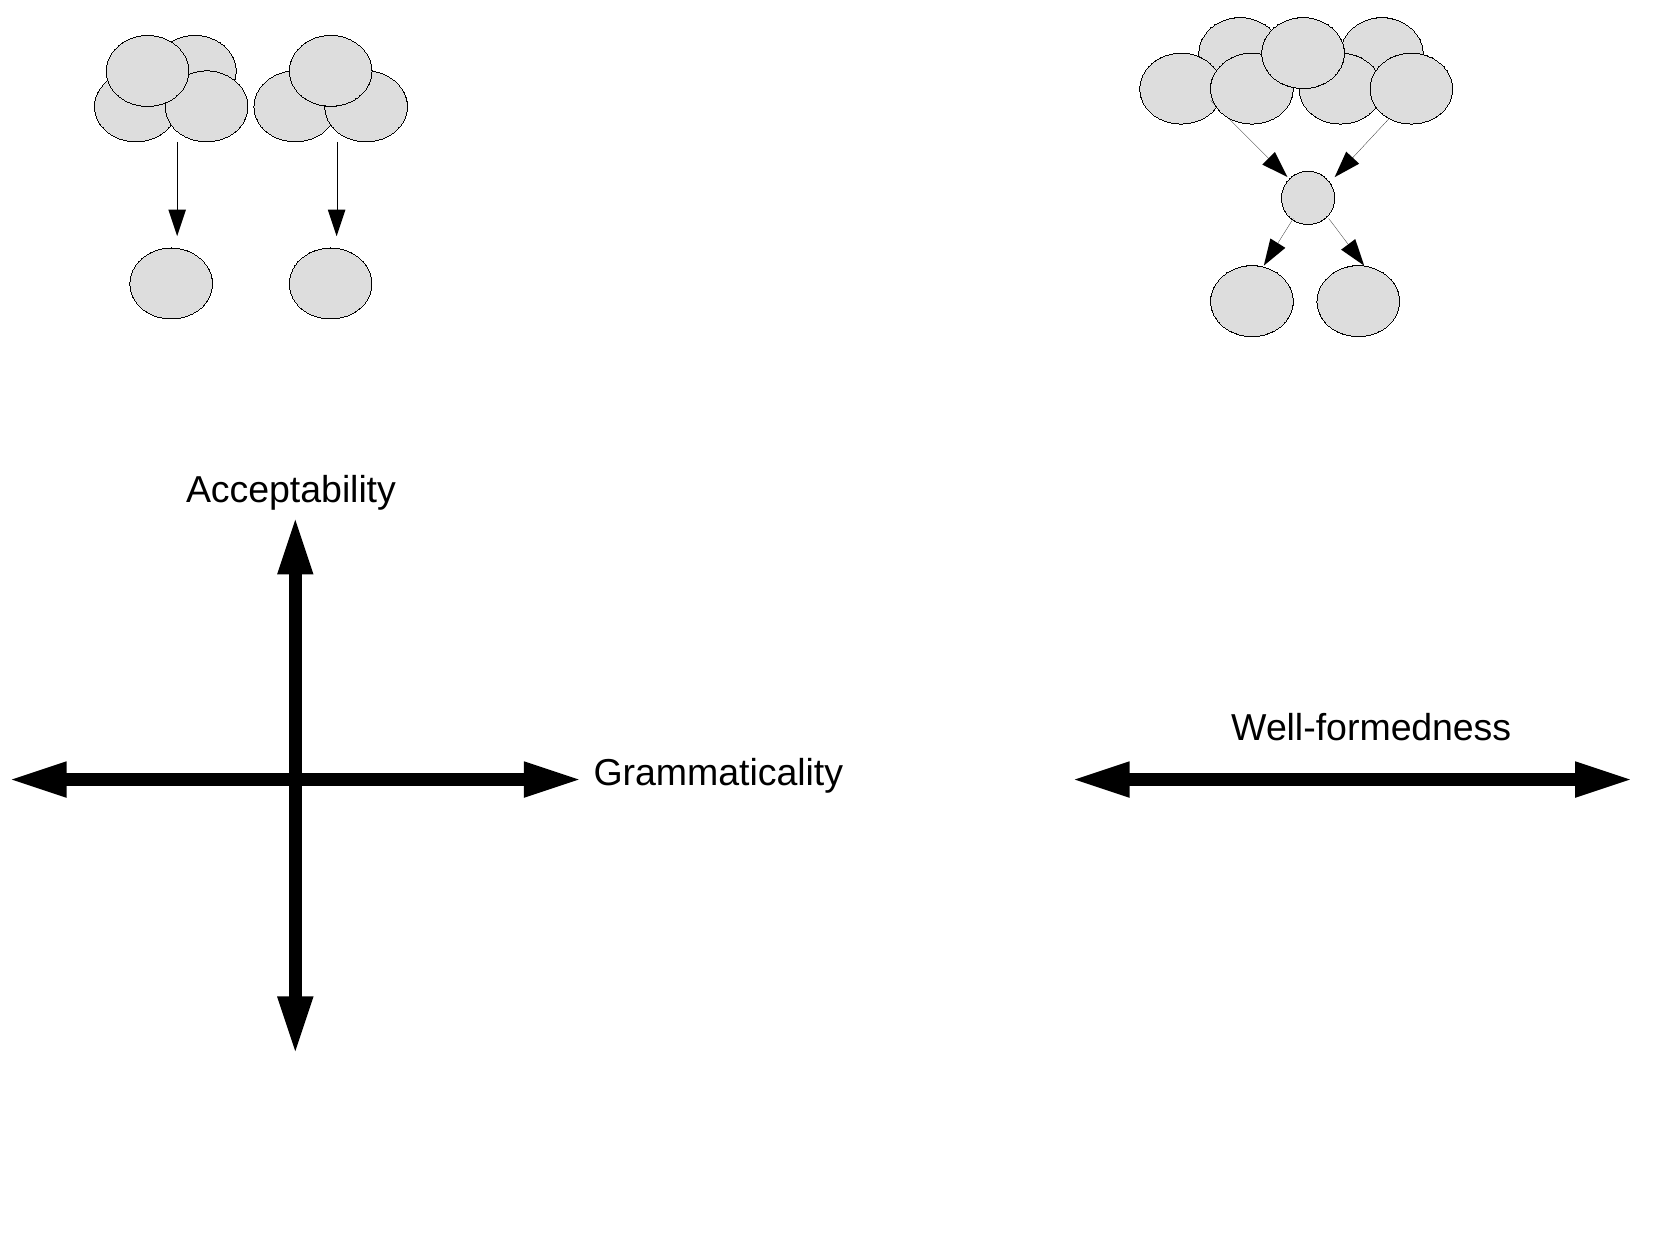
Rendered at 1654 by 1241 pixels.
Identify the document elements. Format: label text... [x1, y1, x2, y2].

text_box [94, 35, 248, 142]
text_box [1281, 171, 1335, 225]
text_box [129, 247, 213, 319]
text_box Acceptability [171, 460, 420, 518]
text_box [1316, 265, 1400, 337]
text_box [289, 247, 372, 319]
text_box Grammaticality [578, 744, 863, 804]
text_box [1210, 265, 1294, 337]
text_box [253, 35, 408, 142]
text_box [1139, 17, 1453, 125]
text_box Well-formedness [1216, 699, 1548, 756]
